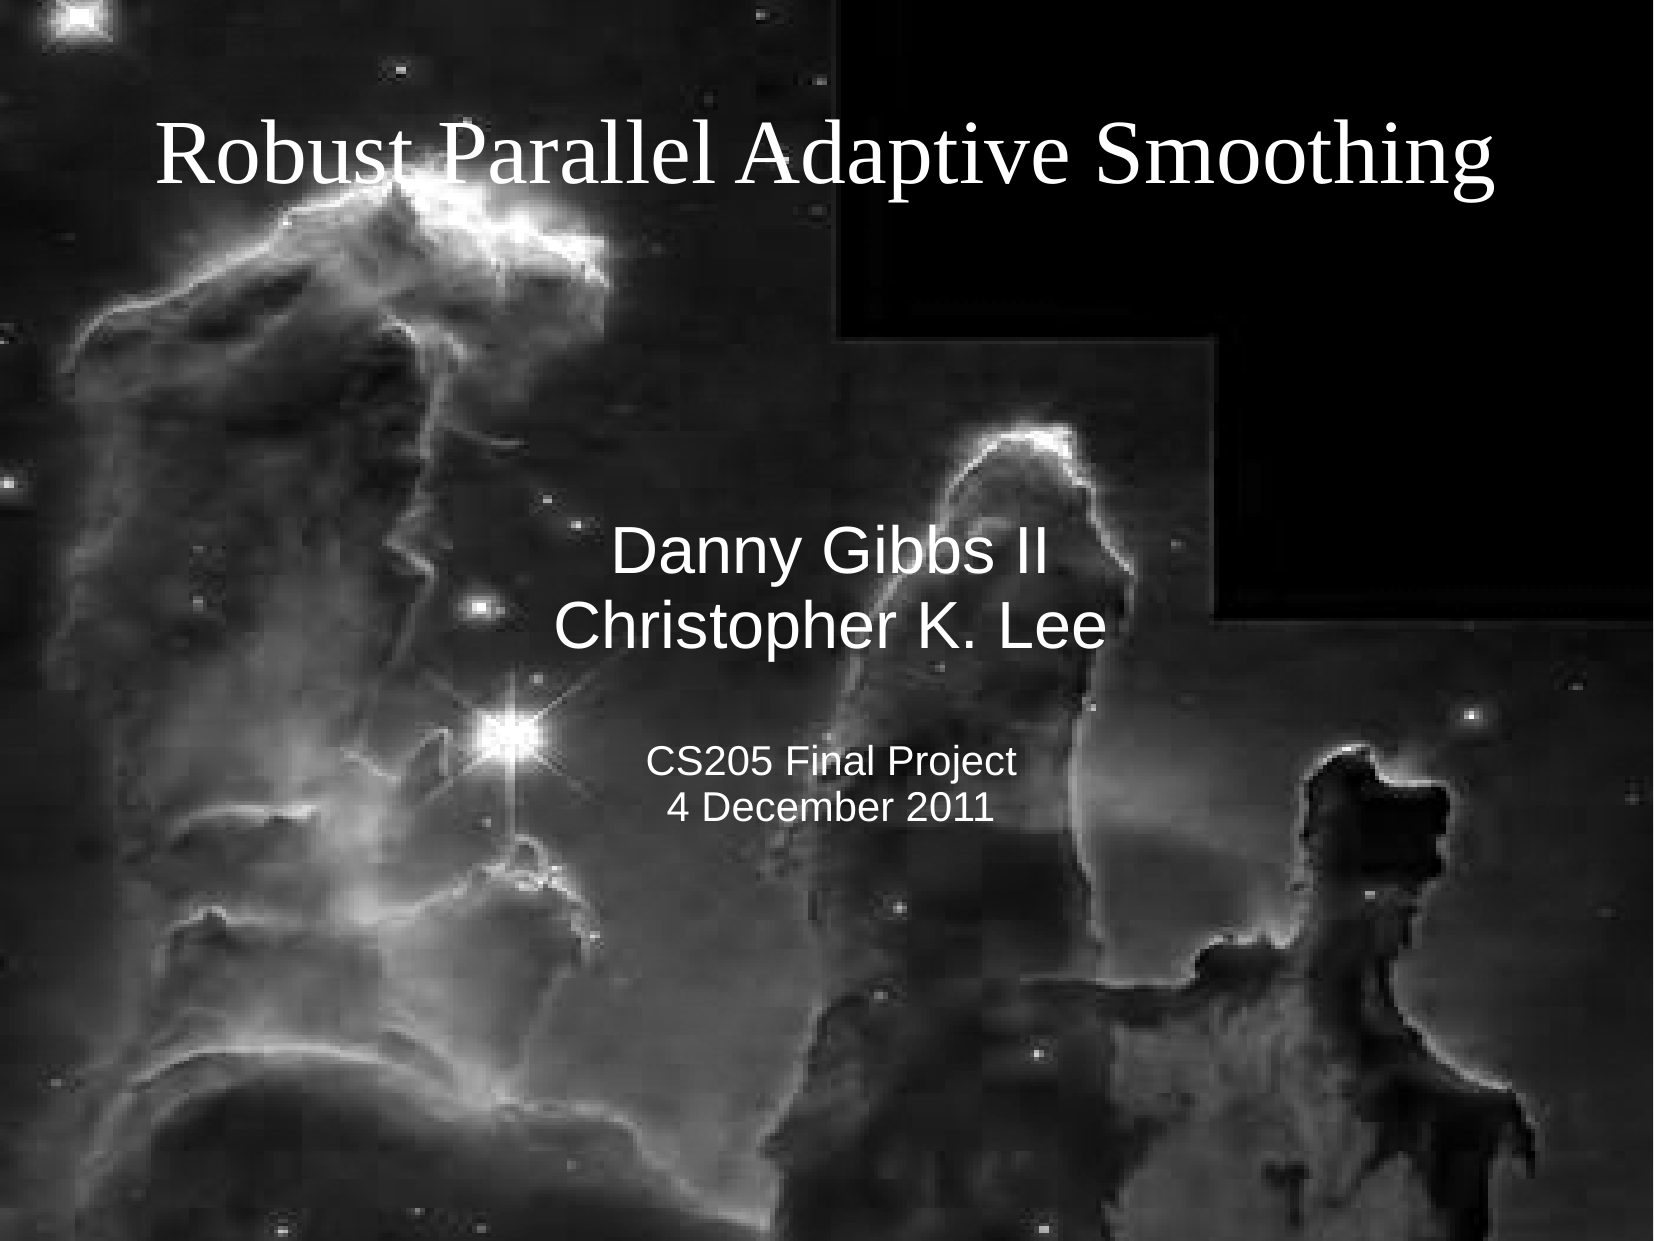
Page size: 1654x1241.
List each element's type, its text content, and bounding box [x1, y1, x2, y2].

picture [0, 0, 1654, 1241]
title Robust Parallel Adaptive Smoothing [82, 49, 1571, 257]
subtitle Danny Gibbs II Christopher K. Lee CS205 Final Project 4 December 2011 [87, 262, 1576, 1082]
